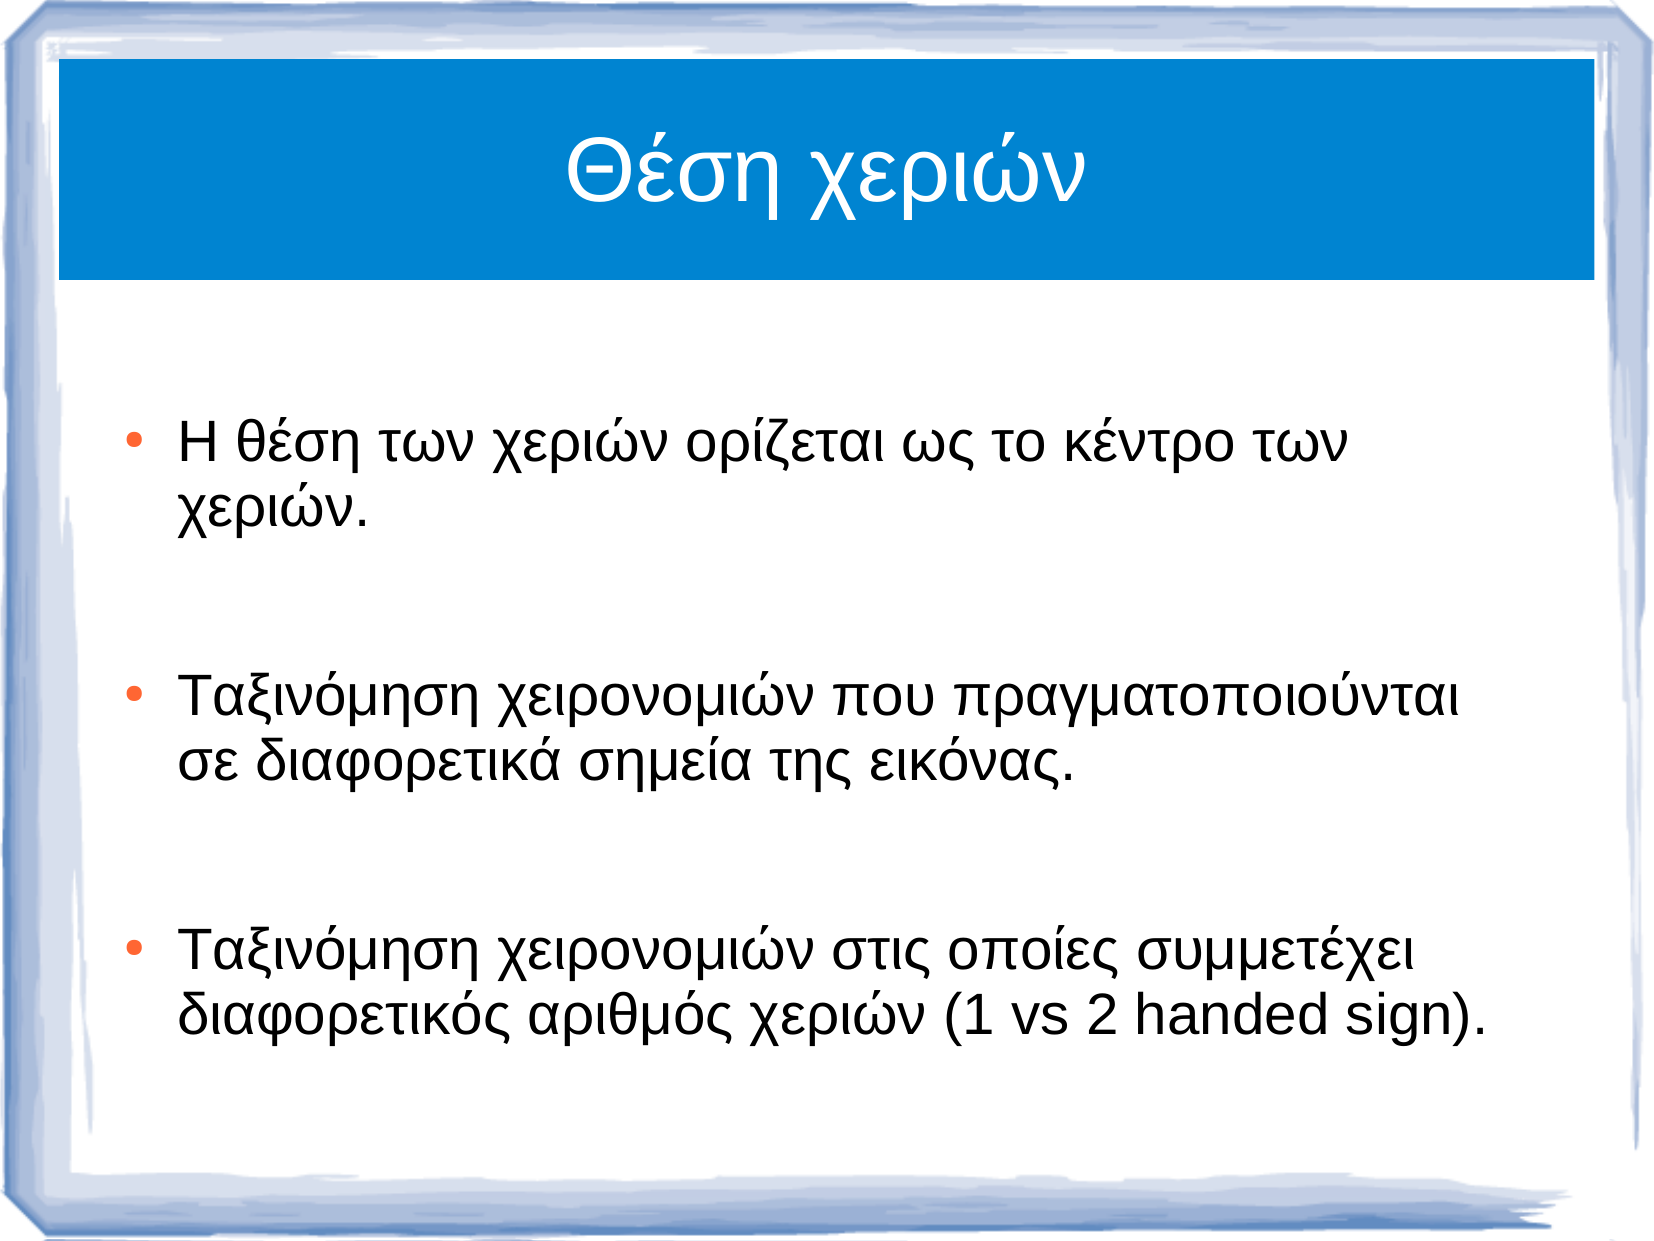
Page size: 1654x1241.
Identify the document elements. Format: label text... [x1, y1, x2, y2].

picture [0, 0, 1654, 1241]
title Θέση χεριών [59, 59, 1595, 280]
list Η θέση των χεριών ορίζεται ως το κέντρο των χεριών. Ταξινόμηση χειρονομιών που πραγματοποιούνται σε διαφορετικά σημεία της εικόνας. Ταξινόμηση χειρονομιών στις οποίες συμμετέχει διαφορετικός αριθμός χεριών (1 vs 2 handed sign). [106, 313, 1530, 1045]
